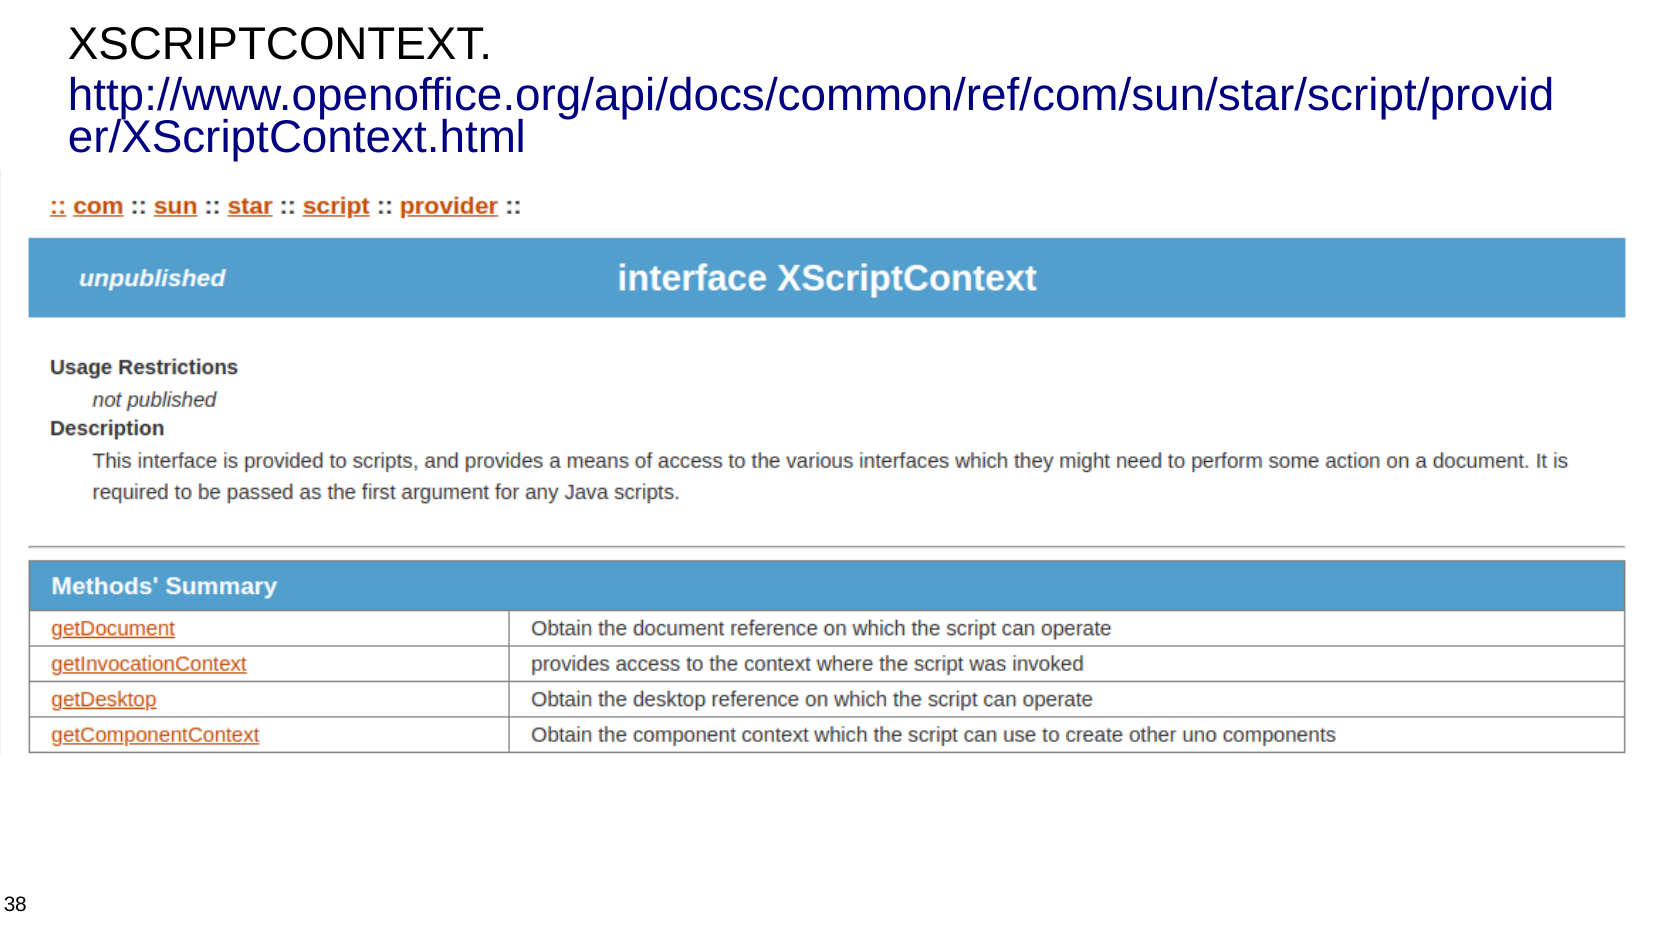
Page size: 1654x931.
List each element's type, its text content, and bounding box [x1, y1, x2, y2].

subtitle XSCRIPTCONTEXT. http://www.openoffice.org/api/docs/common/ref/com/sun/star/script/provider/XScriptContext.html [67, 17, 1557, 170]
text_box <number> [0, 885, 113, 924]
picture [0, 170, 1654, 759]
